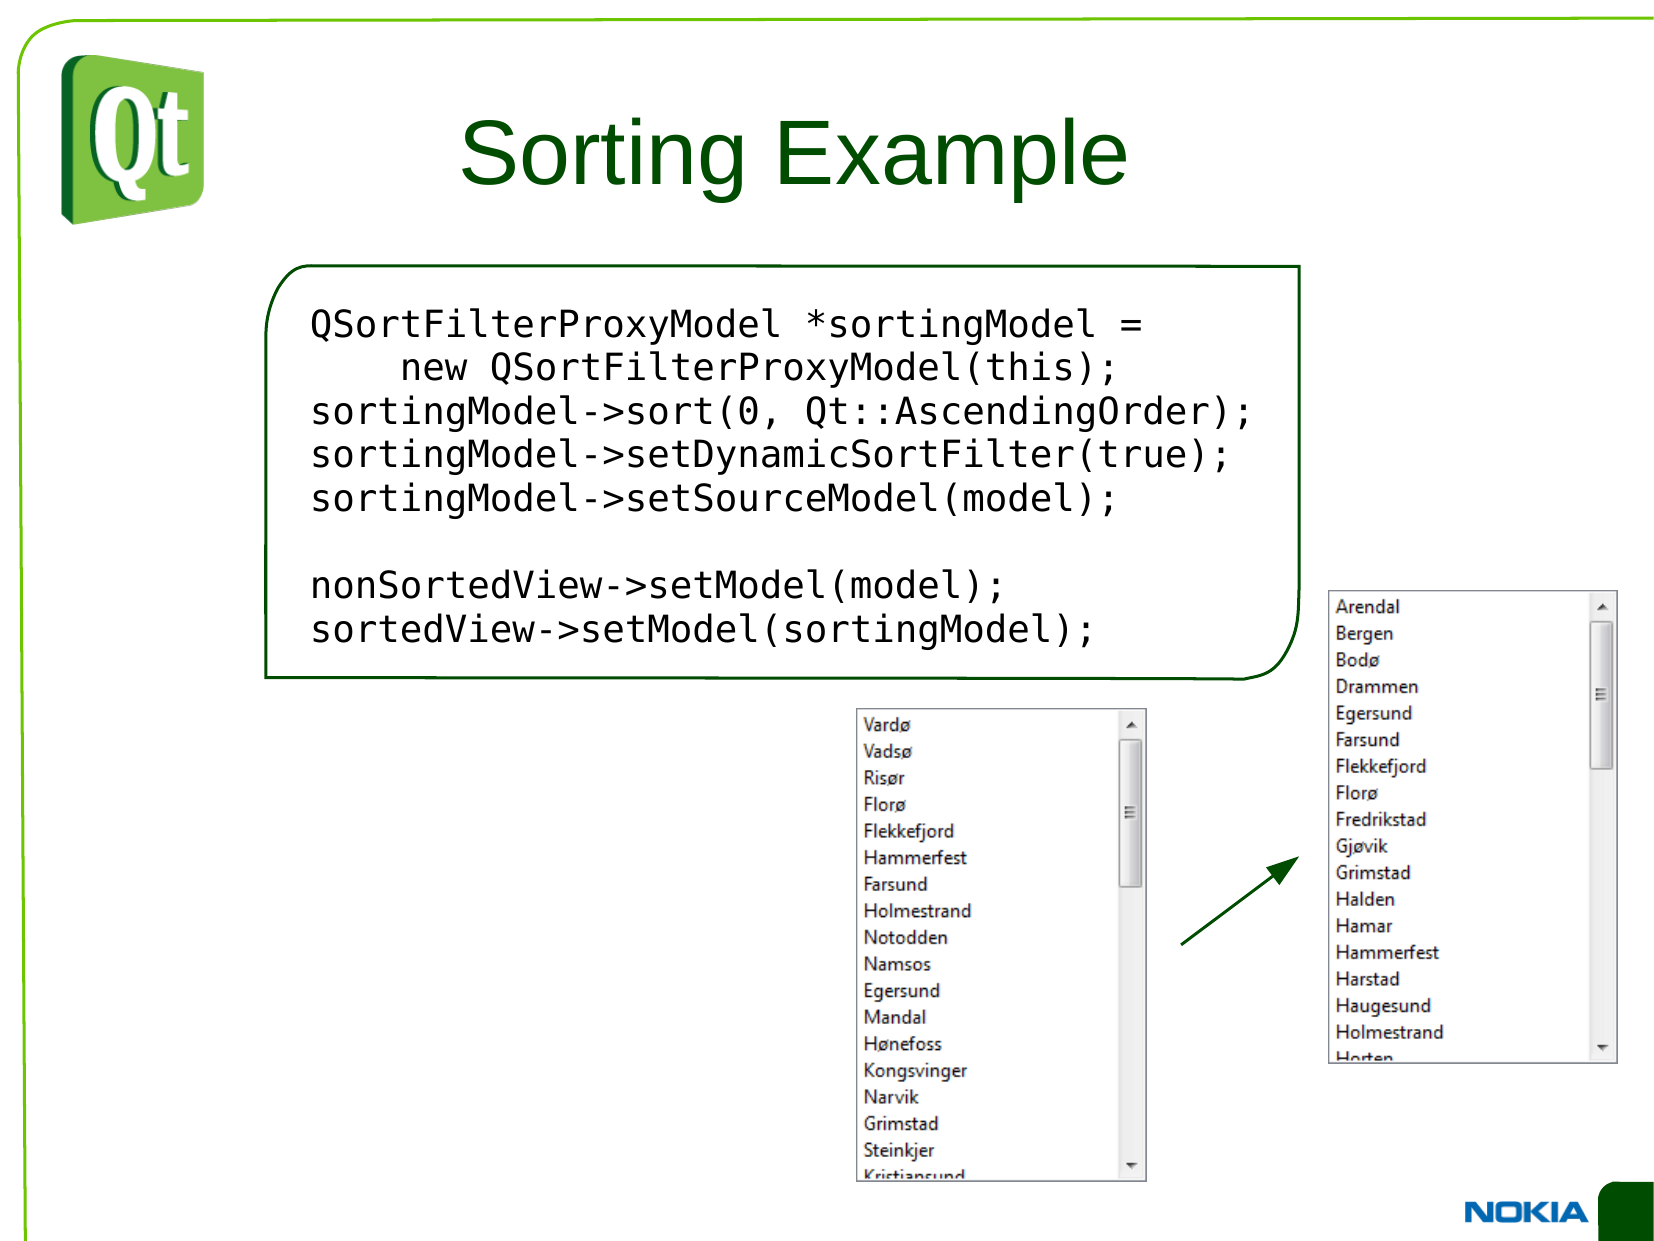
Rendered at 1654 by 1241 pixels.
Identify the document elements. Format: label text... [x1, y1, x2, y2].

picture [856, 708, 1147, 1183]
picture [61, 55, 204, 225]
picture [1465, 1201, 1589, 1223]
title Sorting Example [257, 49, 1333, 257]
picture [1328, 590, 1618, 1064]
text_box QSortFilterProxyModel *sortingModel = new QSortFilterProxyModel(this); sortingModel->sort(0, Qt::AscendingOrder); sortingModel->setDynamicSortFilter(true); sortingModel->setSourceModel(model); nonSortedView->setModel(model); sortedView->setModel(sortingModel); [295, 295, 1297, 659]
